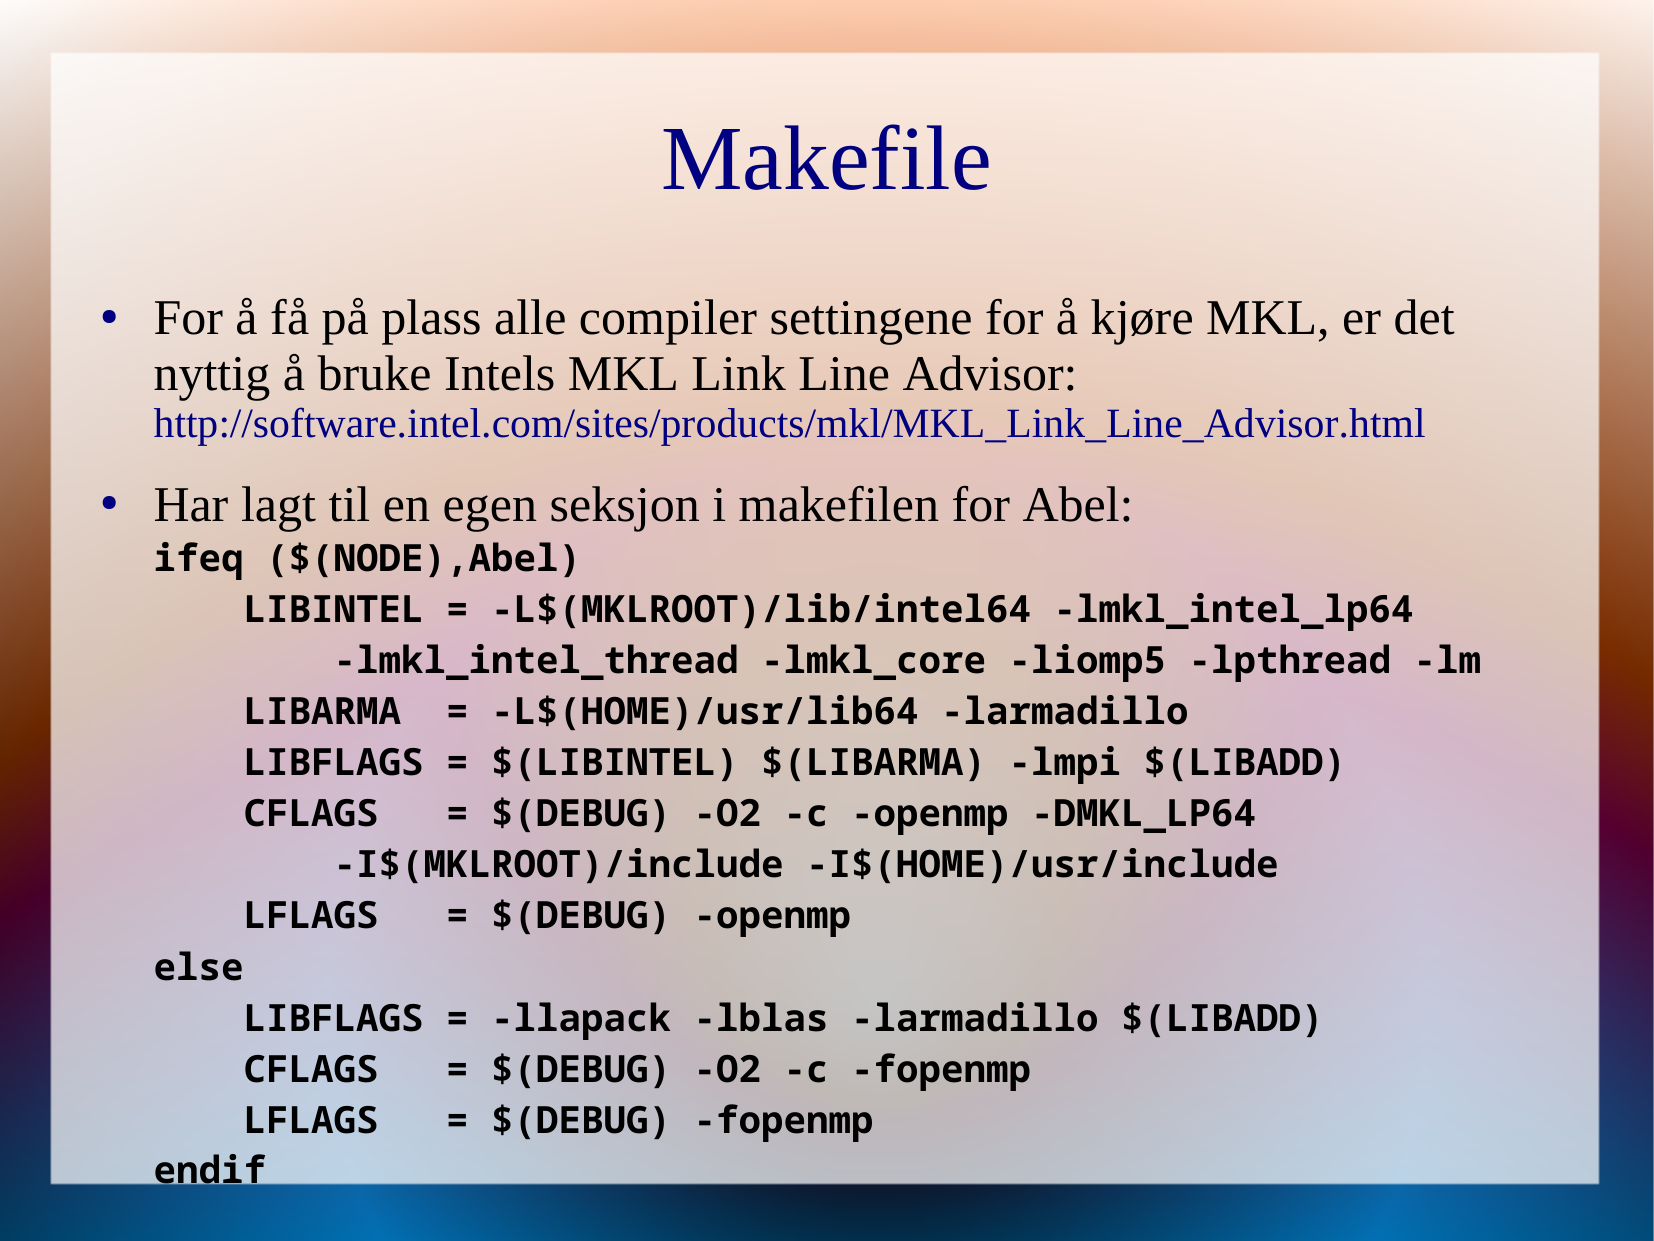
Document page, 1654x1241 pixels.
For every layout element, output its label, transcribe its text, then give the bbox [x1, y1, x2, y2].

list For å få på plass alle compiler settingene for å kjøre MKL, er det nyttig å bruke Intels MKL Link Line Advisor: http://software.intel.com/sites/products/mkl/MKL_Link_Line_Advisor.html Har lagt til en egen seksjon i makefilen for Abel: ifeq ($(NODE),Abel) LIBINTEL = -L$(MKLROOT)/lib/intel64 -lmkl_intel_lp64 -lmkl_intel_thread -lmkl_core -liomp5 -lpthread -lm LIBARMA = -L$(HOME)/usr/lib64 -larmadillo LIBFLAGS = $(LIBINTEL) $(LIBARMA) -lmpi $(LIBADD) CFLAGS = $(DEBUG) -O2 -c -openmp -DMKL_LP64 -I$(MKLROOT)/include -I$(HOME)/usr/include LFLAGS = $(DEBUG) -openmp else LIBFLAGS = -llapack -lblas -larmadillo $(LIBADD) CFLAGS = $(DEBUG) -O2 -c -fopenmp LFLAGS = $(DEBUG) -fopenmp endif [82, 290, 1571, 1114]
picture [0, 0, 1654, 1241]
title Makefile [82, 55, 1571, 263]
